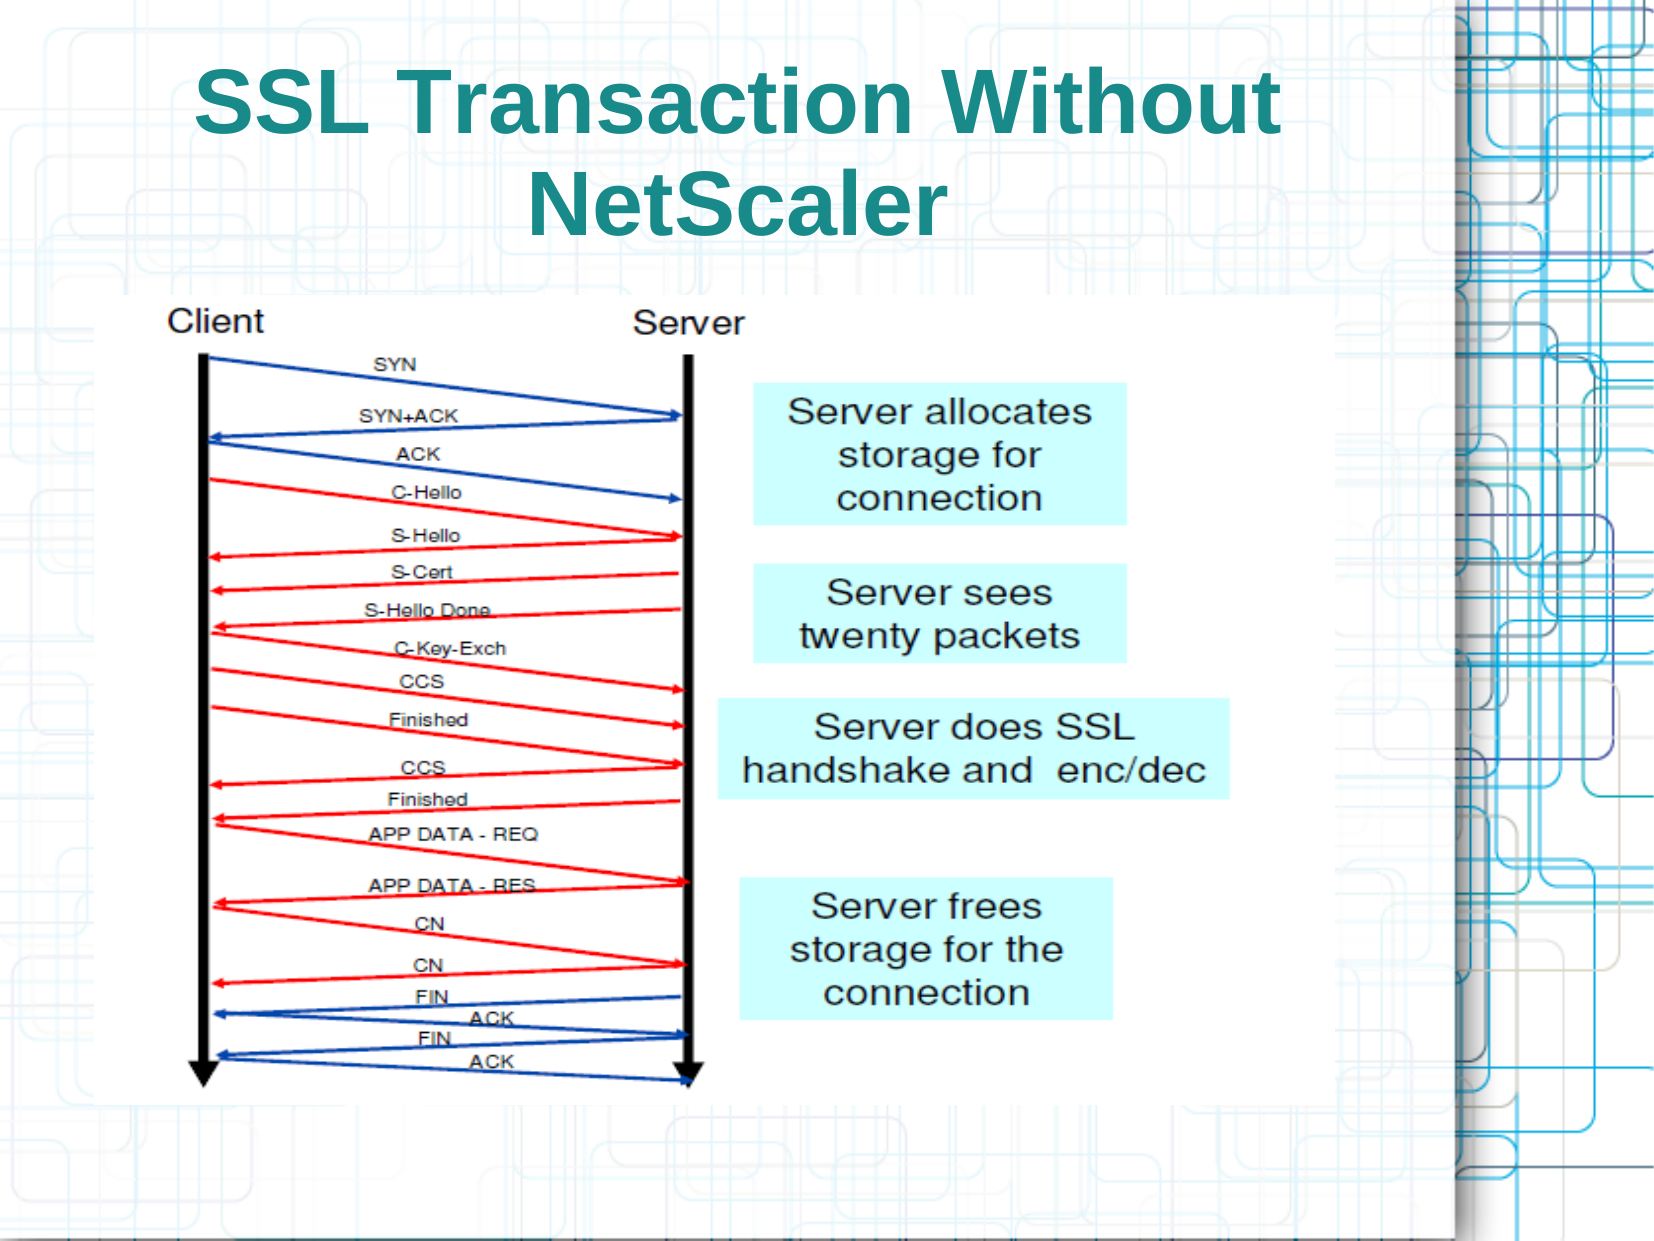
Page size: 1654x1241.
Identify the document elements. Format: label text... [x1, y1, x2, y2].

picture [0, 0, 1654, 1241]
title SSL Transaction Without NetScaler [59, 49, 1418, 257]
